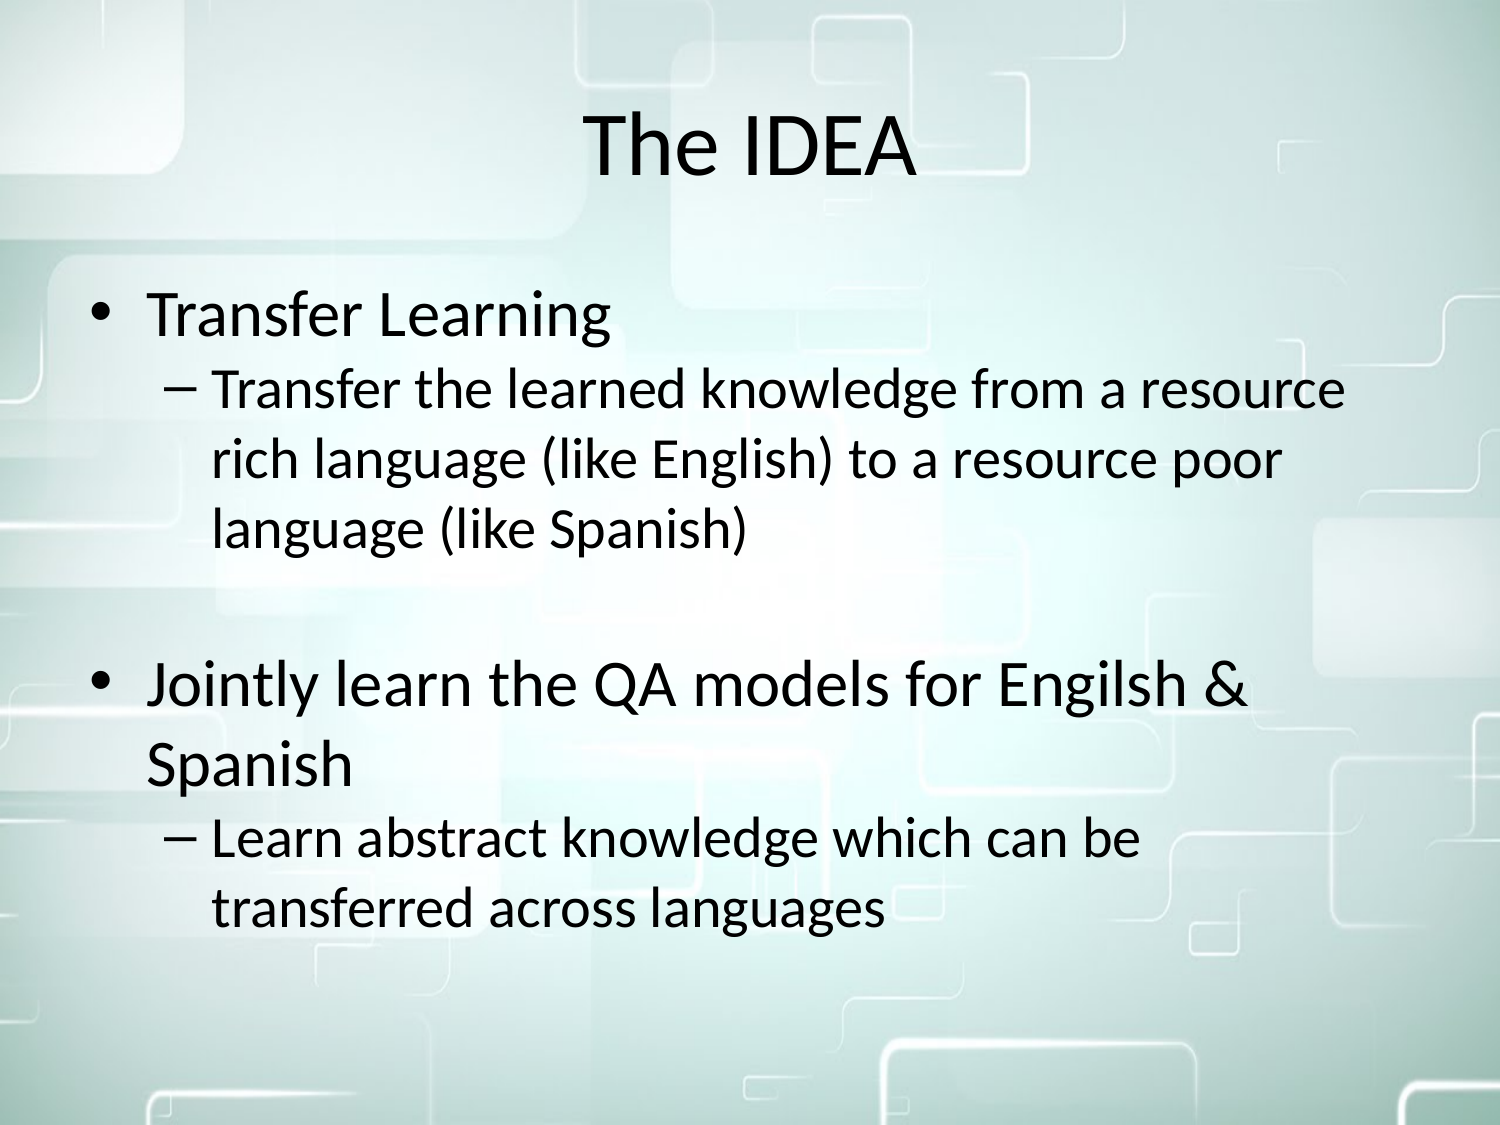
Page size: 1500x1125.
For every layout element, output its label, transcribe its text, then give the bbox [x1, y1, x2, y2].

picture [0, 0, 1500, 1125]
text_box Transfer Learning Transfer the learned knowledge from a resource rich language (like English) to a resource poor language (like Spanish) Jointly learn the QA models for Engilsh & Spanish Learn abstract knowledge which can be transferred across languages [75, 262, 1425, 1005]
text_box The IDEA [75, 45, 1425, 233]
